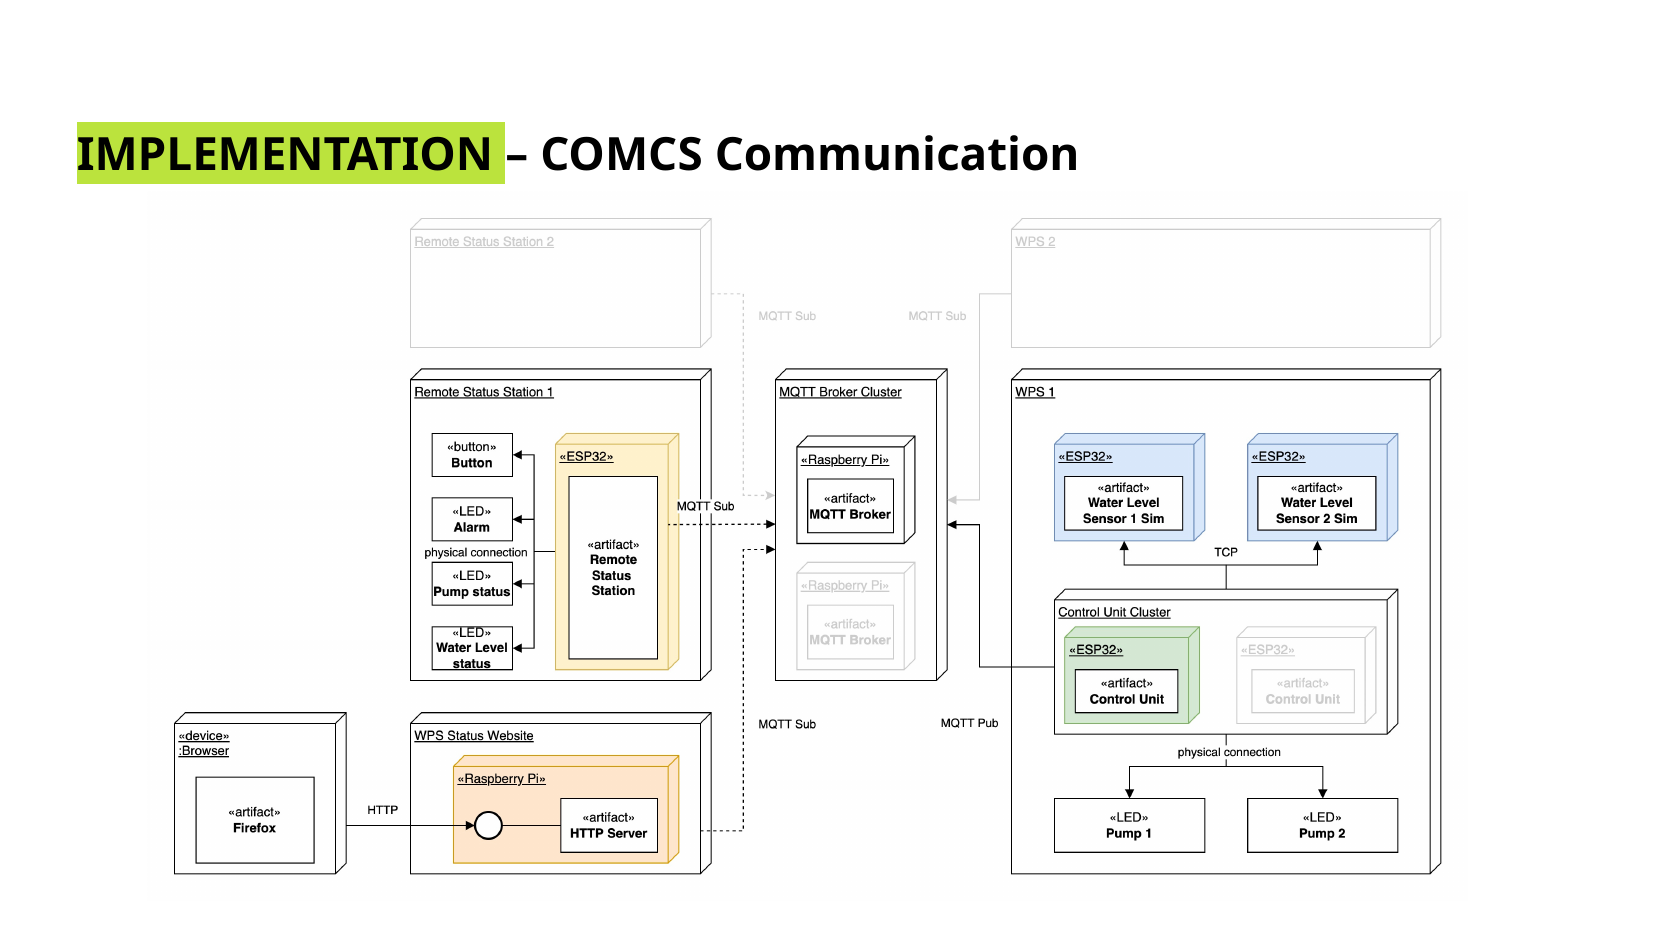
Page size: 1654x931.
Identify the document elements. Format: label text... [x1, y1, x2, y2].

picture [147, 191, 1468, 901]
title IMPLEMENTATION – COMCS Communication [76, 99, 1565, 207]
